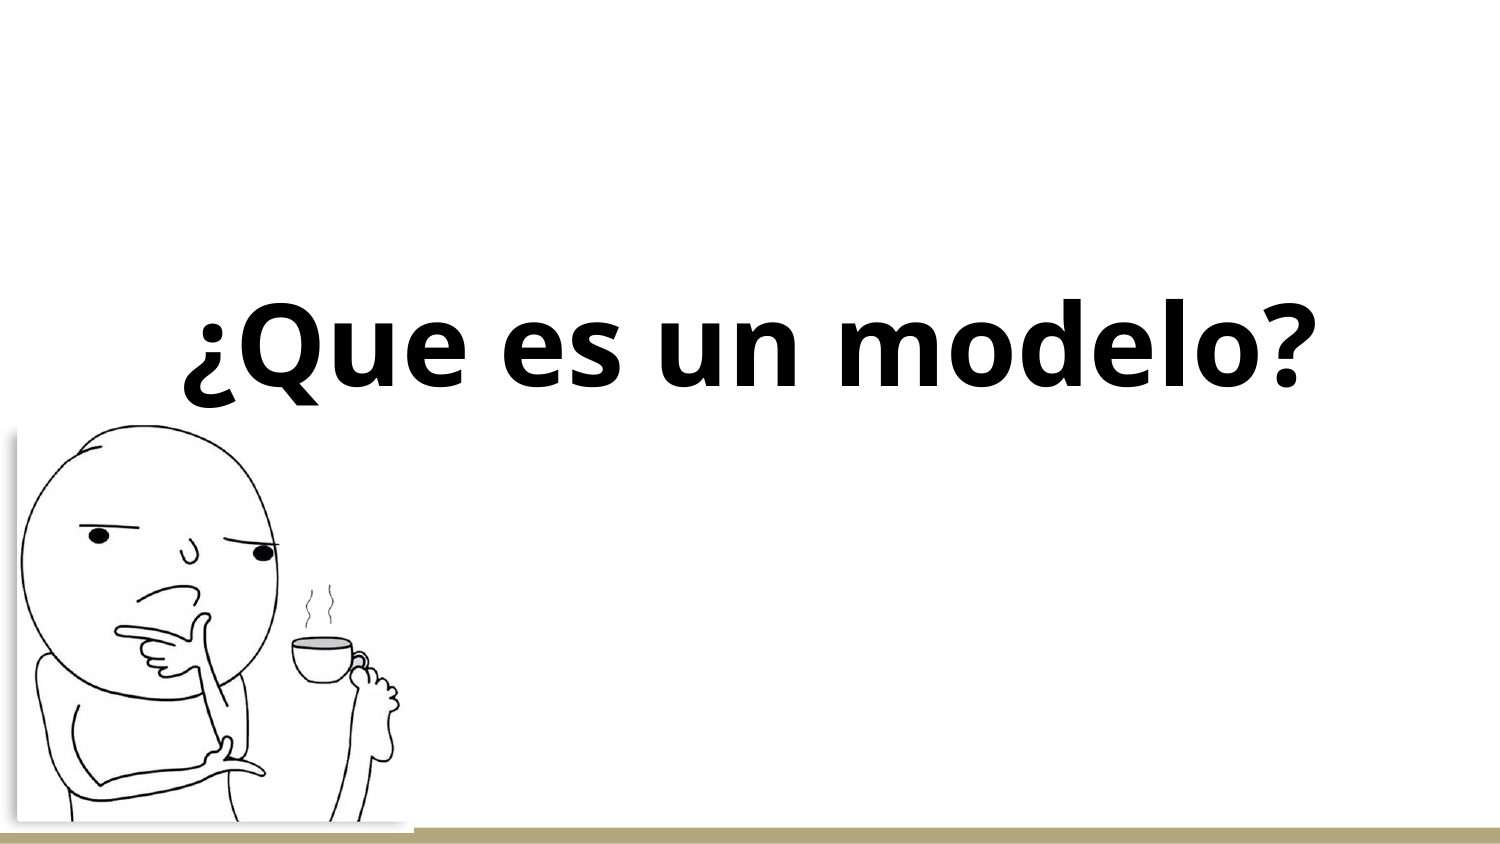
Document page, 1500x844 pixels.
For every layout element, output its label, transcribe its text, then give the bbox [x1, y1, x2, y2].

picture [0, 422, 414, 833]
title ¿Que es un modelo? [51, 214, 1449, 467]
